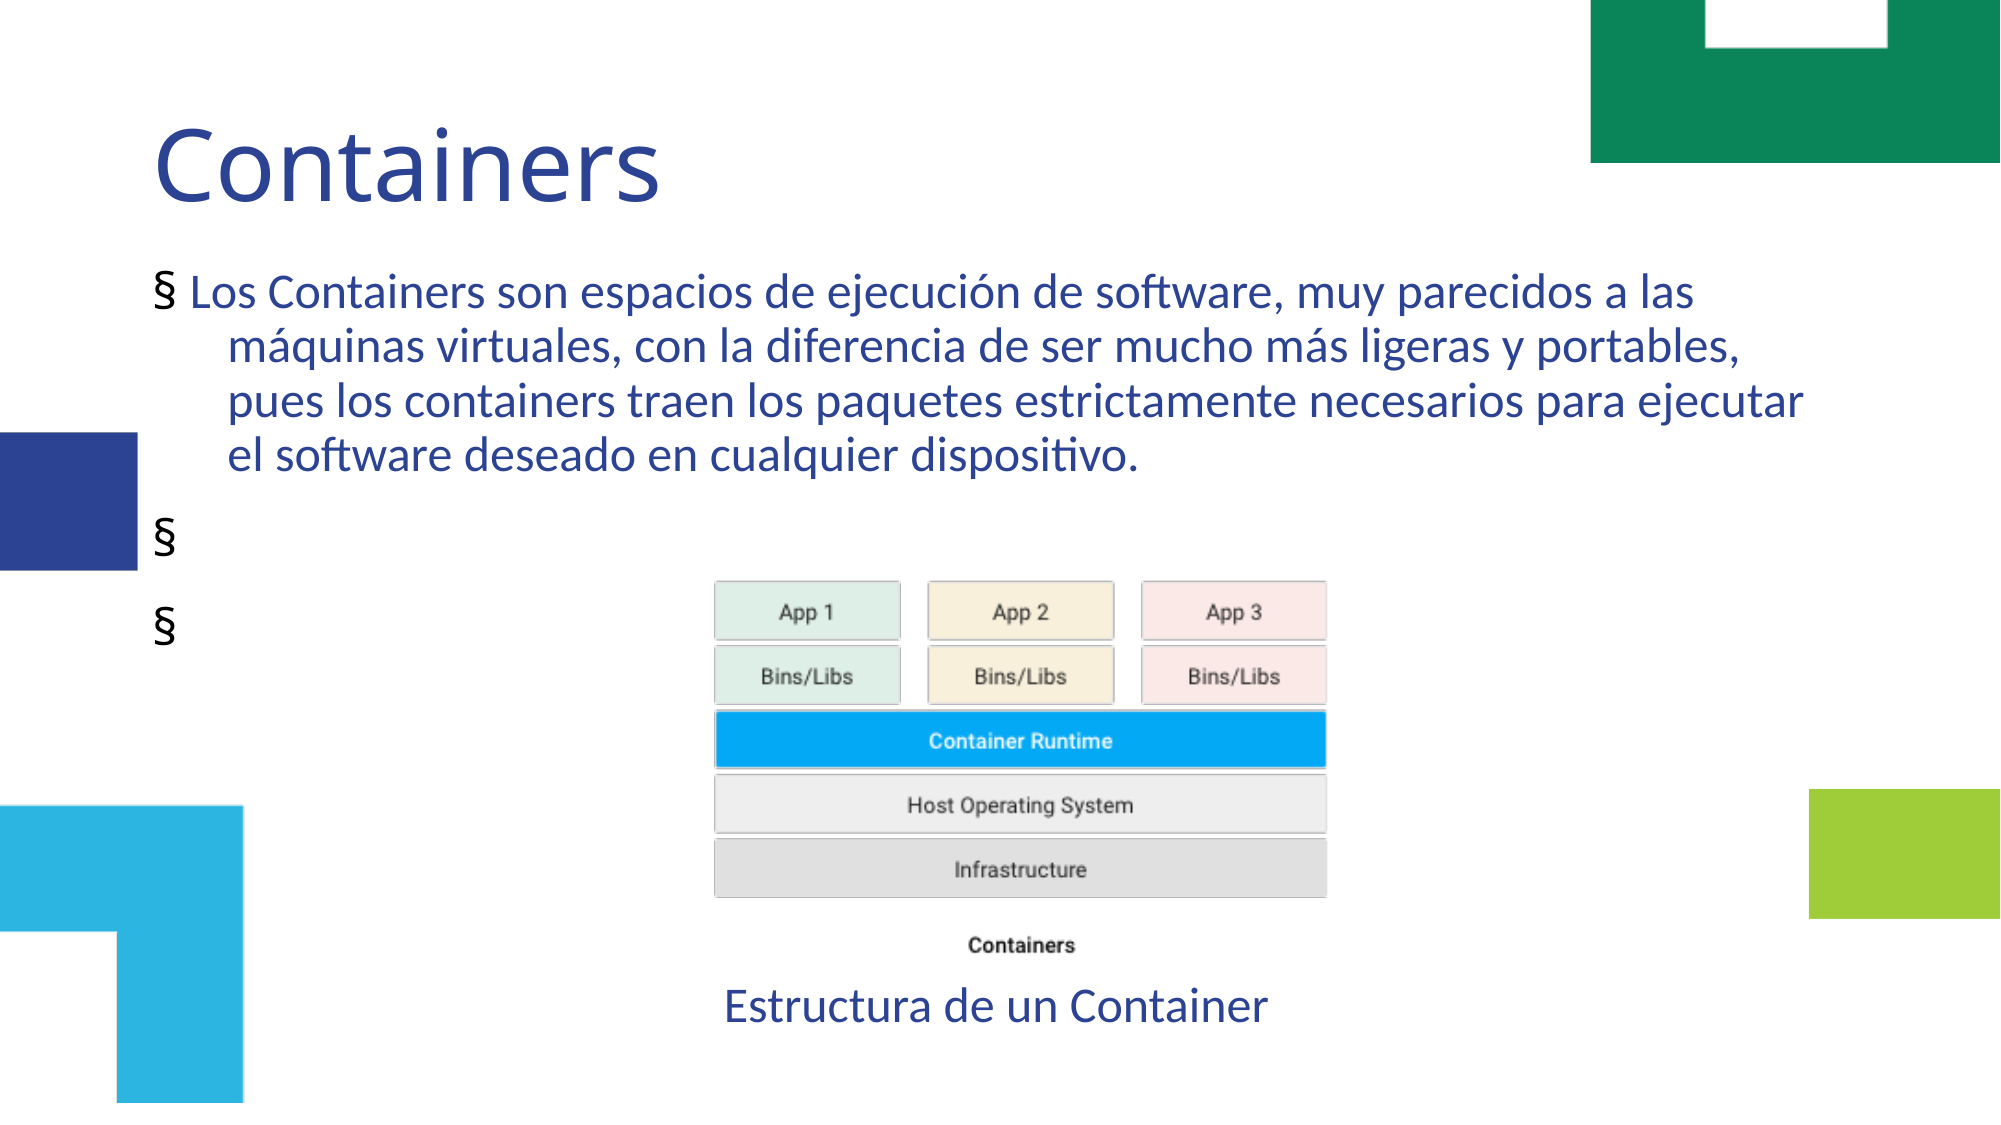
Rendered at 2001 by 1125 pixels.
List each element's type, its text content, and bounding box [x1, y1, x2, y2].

list Los Containers son espacios de ejecución de software, muy parecidos a las máquinas virtuales, con la diferencia de ser mucho más ligeras y portables, pues los containers traen los paquetes estrictamente necesarios para ejecutar el software deseado en cualquier dispositivo. [137, 258, 1863, 973]
title Containers [137, 59, 1863, 258]
text_box Estructura de un Container [708, 971, 1349, 1066]
picture [673, 501, 1328, 991]
